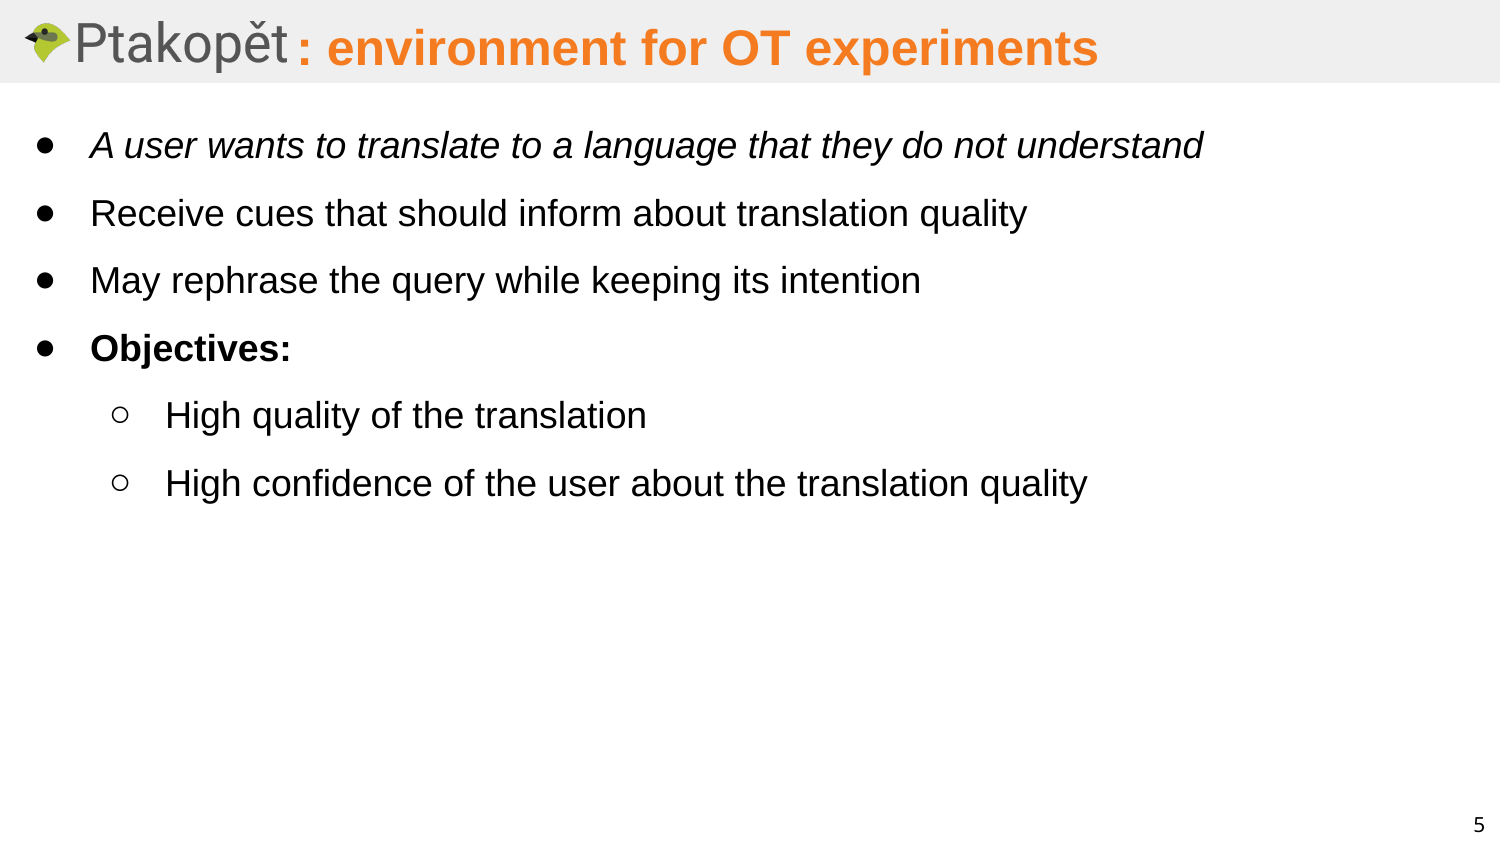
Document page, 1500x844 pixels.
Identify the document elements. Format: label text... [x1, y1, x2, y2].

title : environment for OT experiments [0, 0, 1500, 83]
slide_number 1 [1410, 807, 1500, 844]
list A user wants to translate to a language that they do not understand Receive cues that should inform about translation quality May rephrase the query while keeping its intention Objectives: High quality of the translation High confidence of the user about the translation quality [0, 83, 1500, 589]
picture [24, 21, 287, 73]
